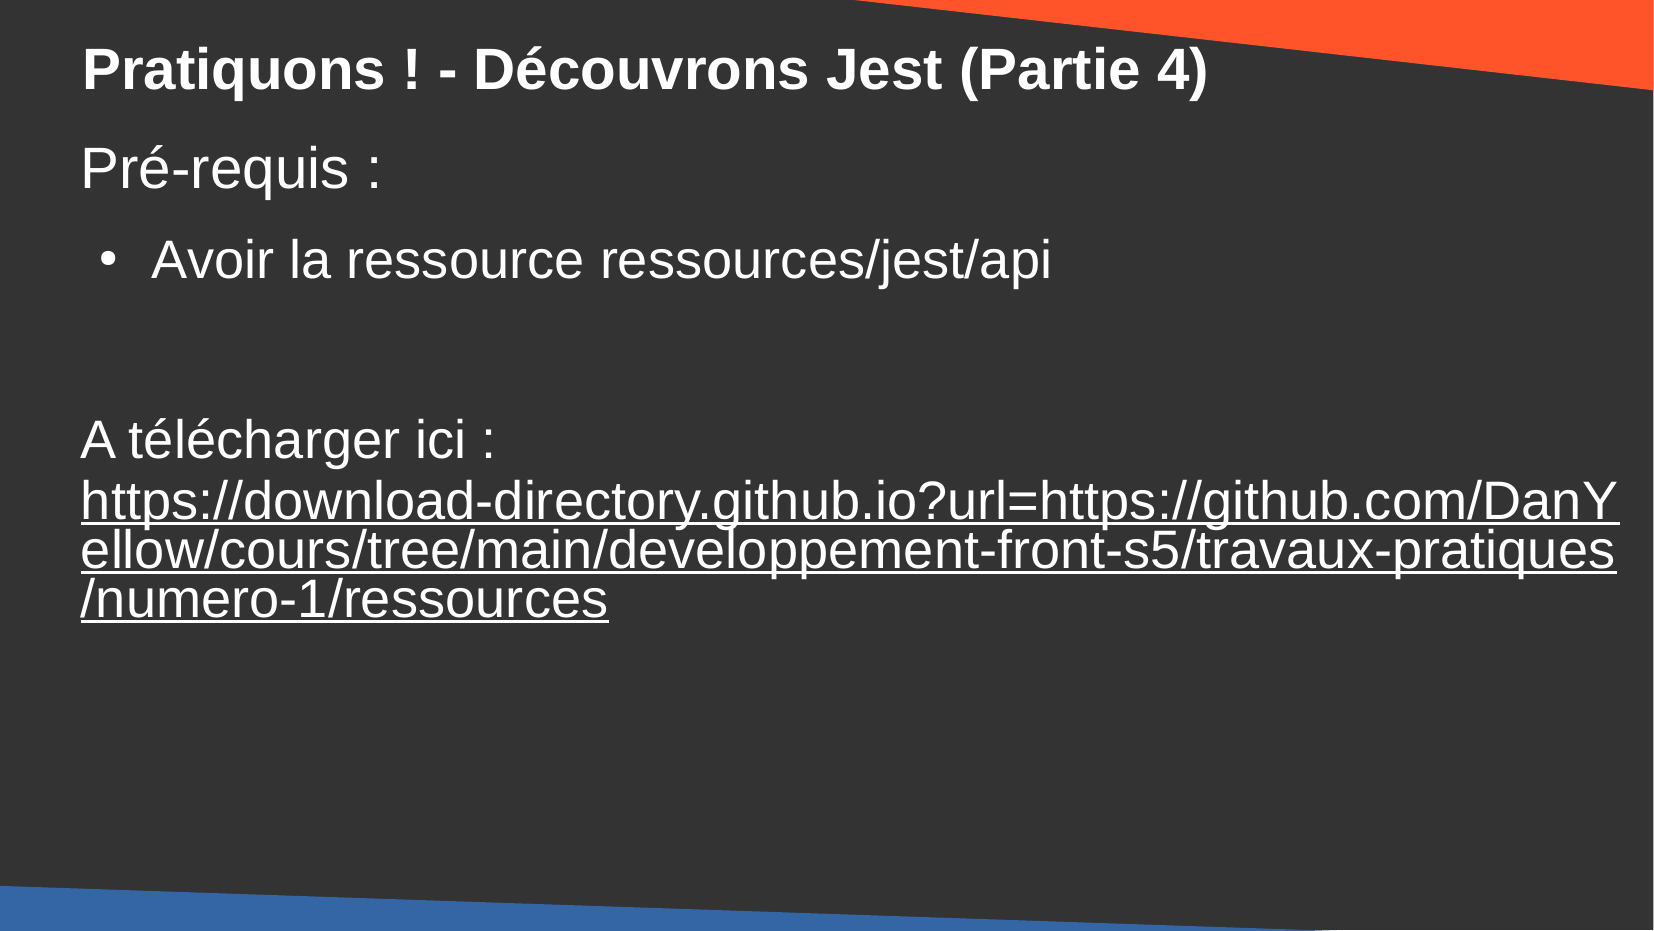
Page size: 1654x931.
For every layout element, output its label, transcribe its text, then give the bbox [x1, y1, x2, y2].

text_box [0, 885, 1337, 931]
title Pratiquons ! - Découvrons Jest (Partie 4) [82, 37, 1571, 114]
text_box [854, 0, 1654, 91]
list Pré-requis : Avoir la ressource ressources/jest/api A télécharger ici : https://download-directory.github.io?url=https://github.com/DanYellow/cours/tree/main/developpement-front-s5/travaux-pratiques/numero-1/ressources [80, 135, 1620, 721]
